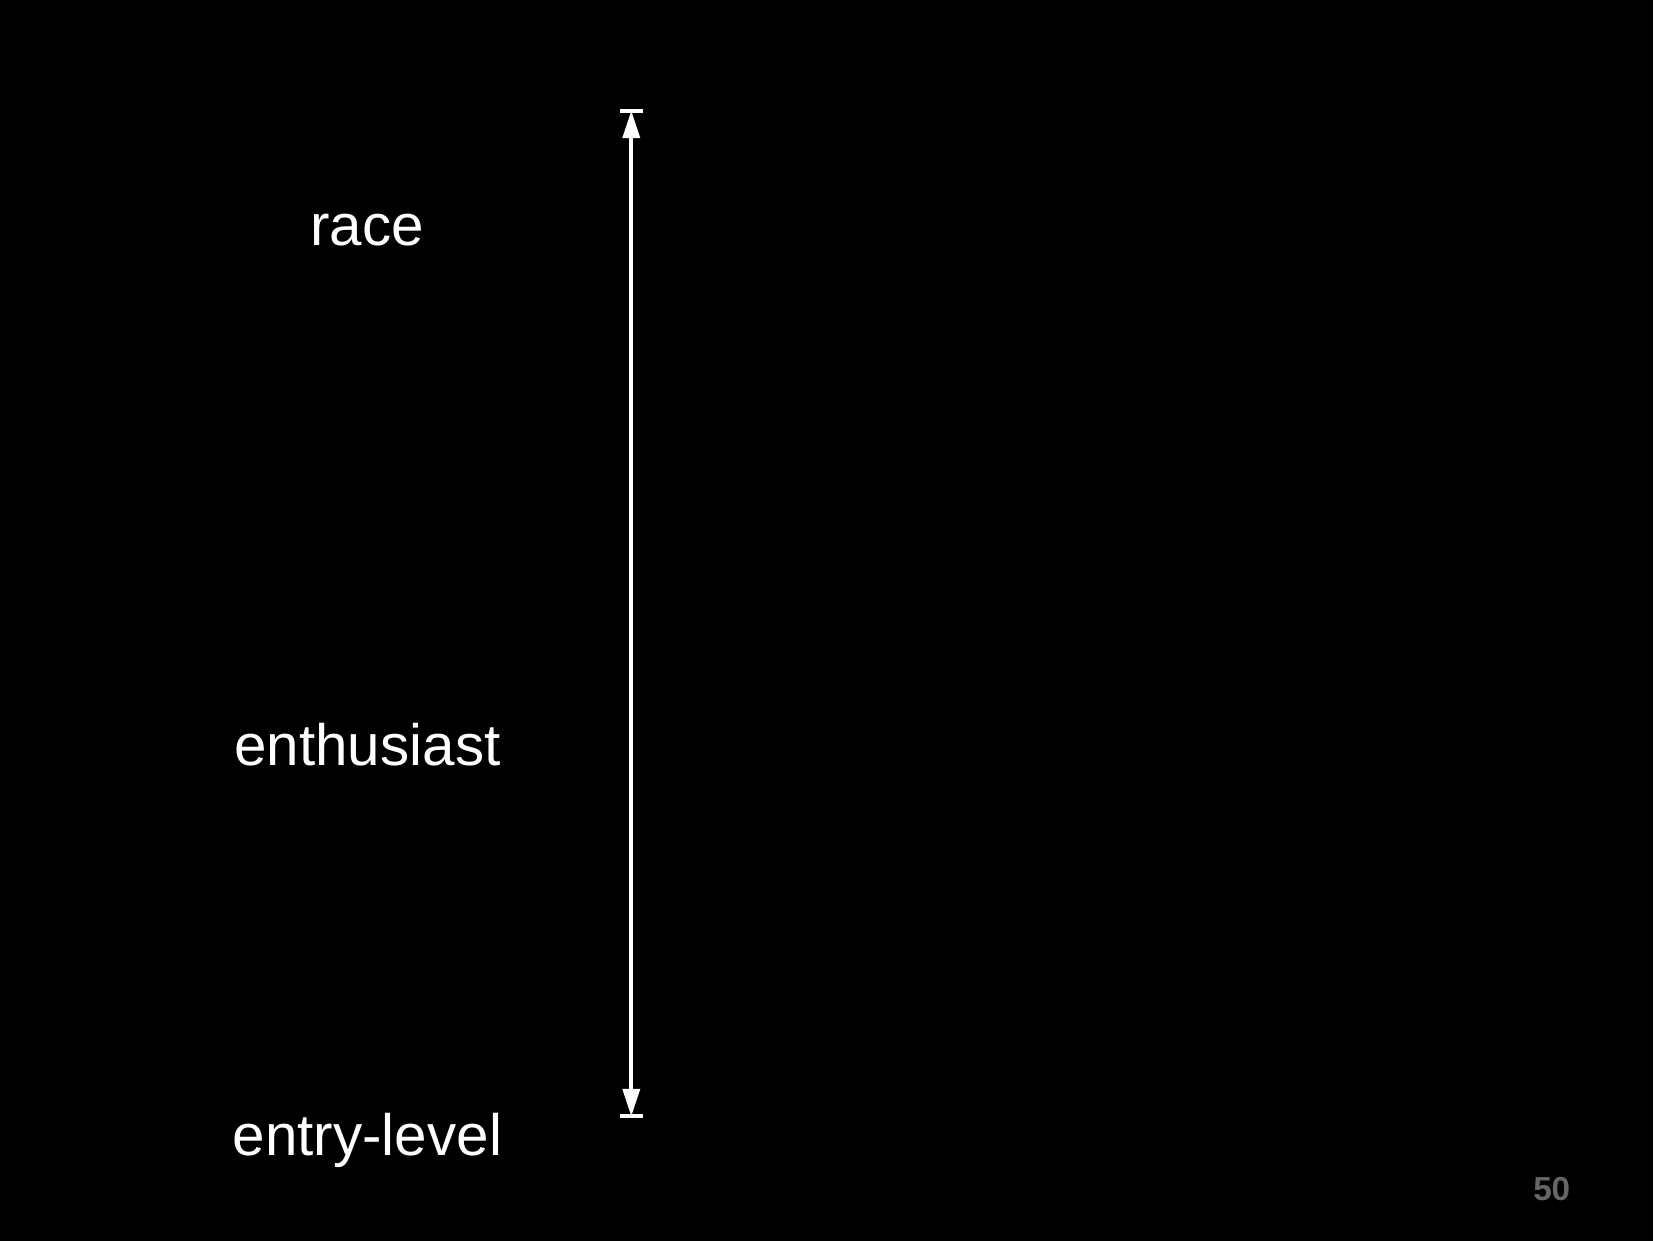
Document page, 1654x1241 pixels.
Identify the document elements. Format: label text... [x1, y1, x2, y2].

text_box race enthusiast entry-level [142, 120, 593, 1111]
